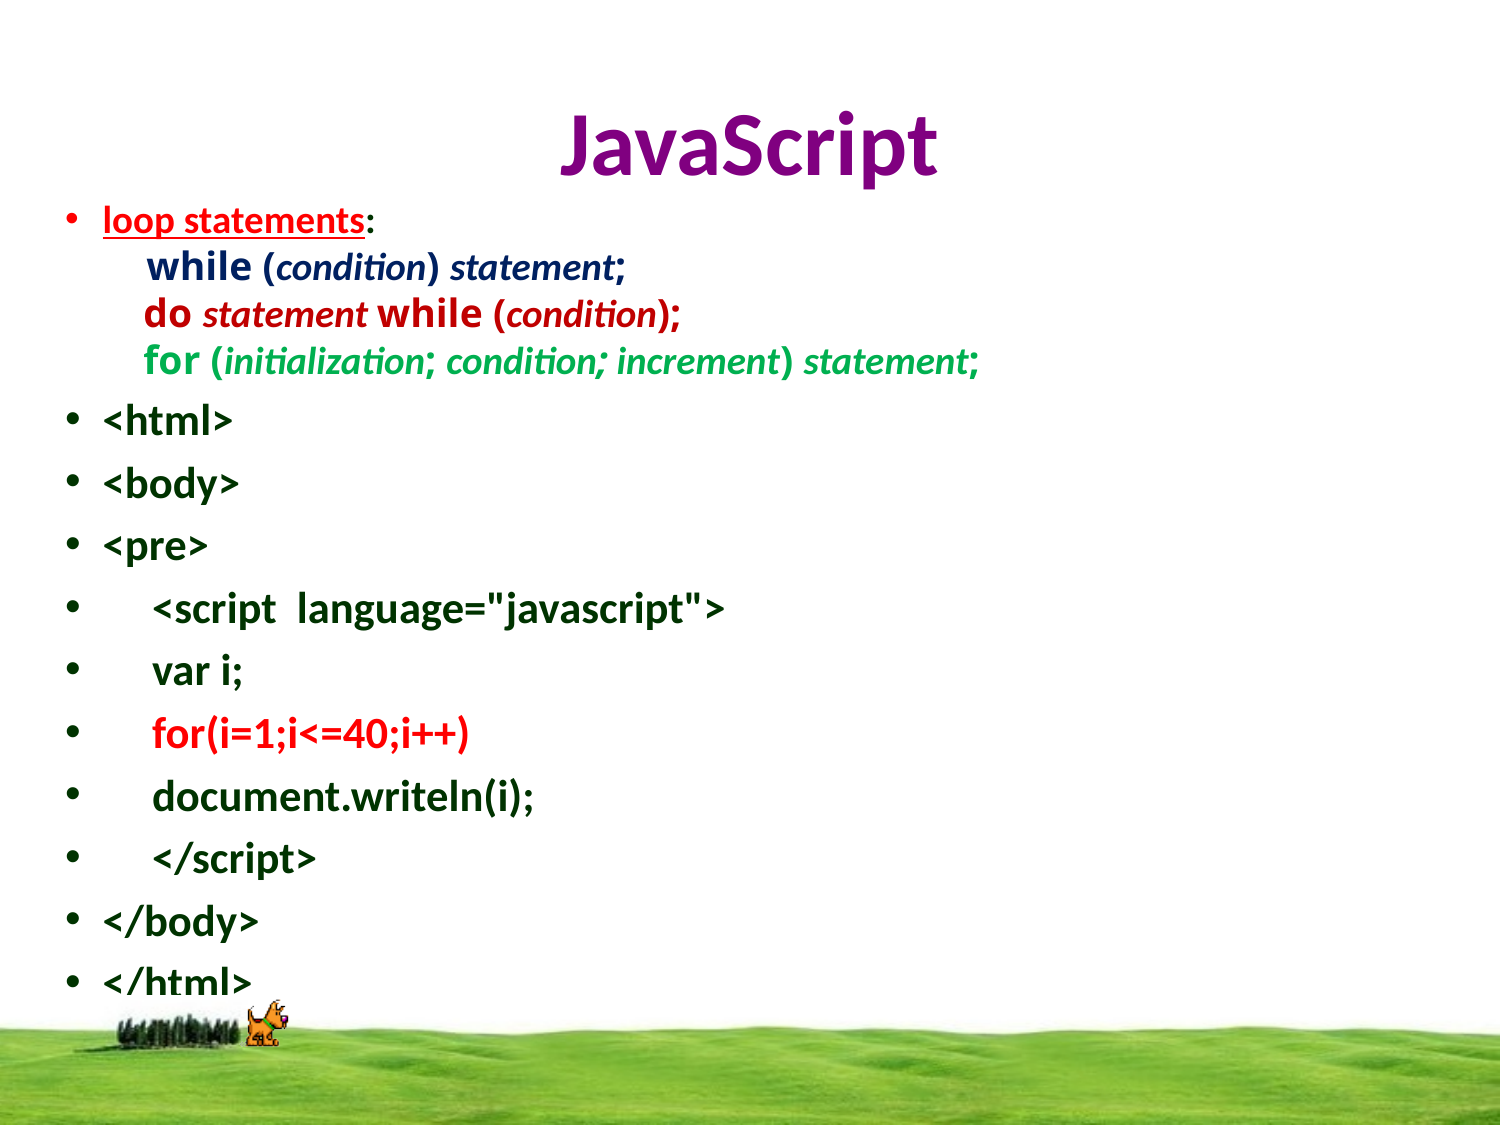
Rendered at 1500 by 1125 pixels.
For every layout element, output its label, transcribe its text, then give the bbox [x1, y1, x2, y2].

title JavaScript [75, 45, 1425, 233]
picture [0, 995, 1500, 1125]
list loop statements: while (condition) statement; do statement while (condition); for (initialization; condition; increment) statement; <html> <body> <pre> <script language="javascript"> var i; for(i=1;i<=40;i++) document.writeln(i); </script> </body> </html> [50, 187, 1400, 995]
